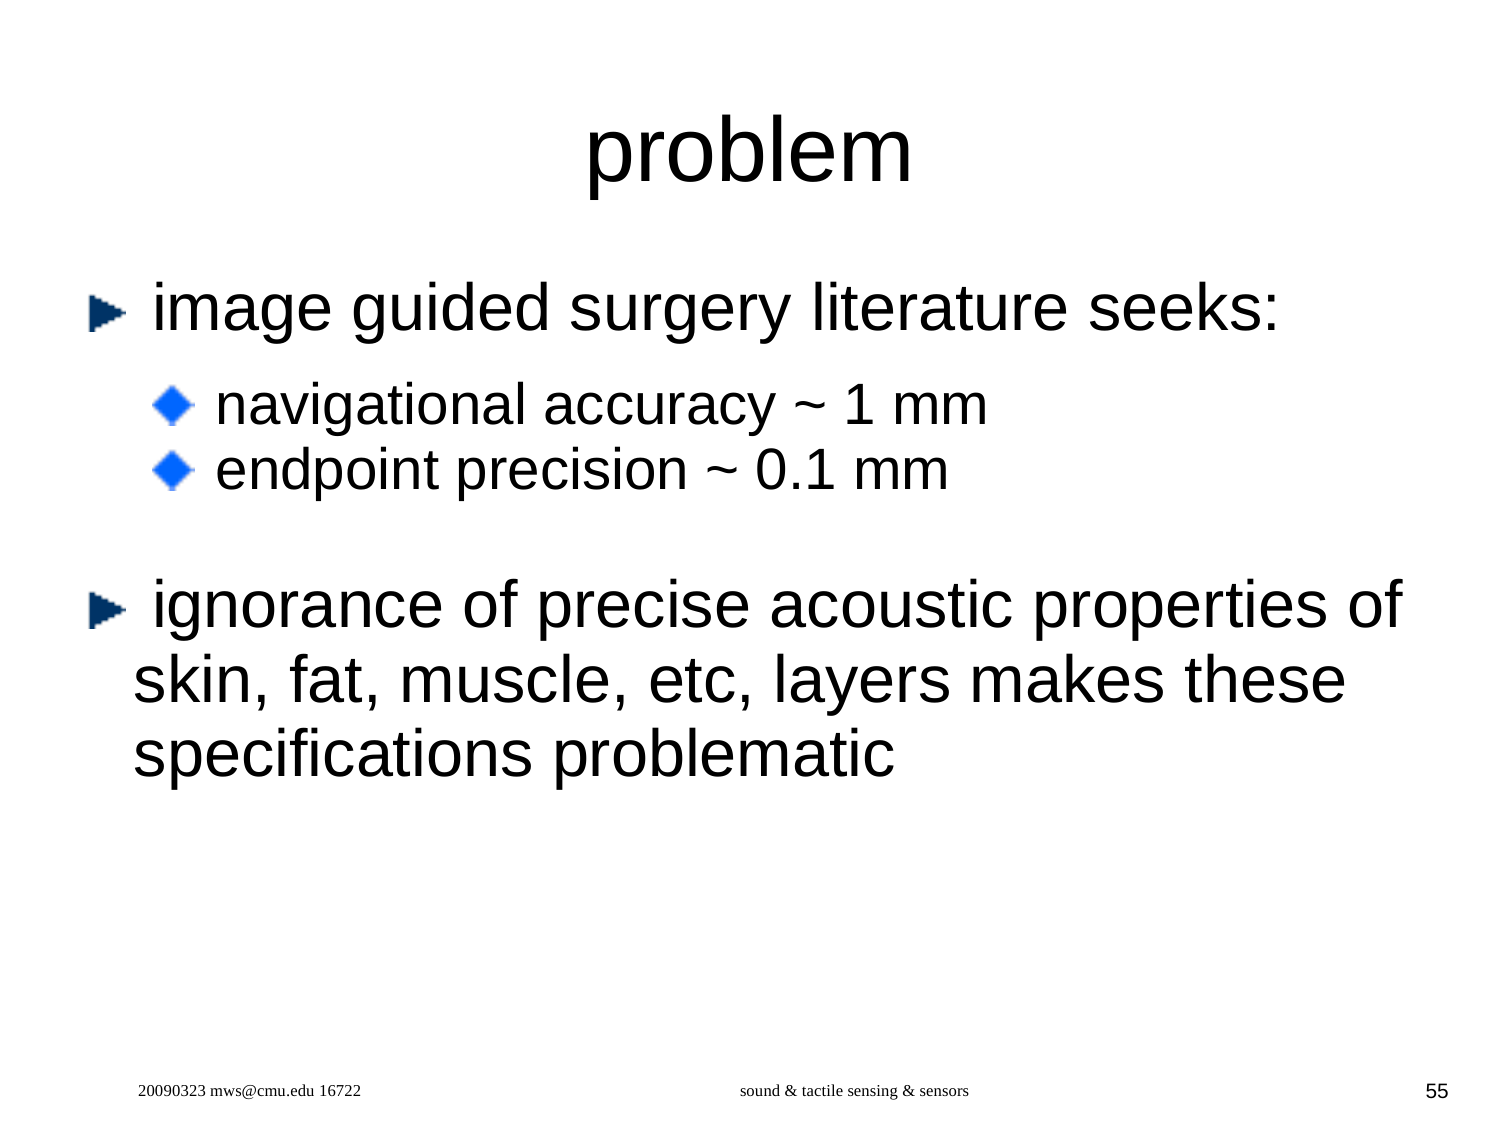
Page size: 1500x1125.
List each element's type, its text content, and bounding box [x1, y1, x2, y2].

list image guided surgery literature seeks: navigational accuracy ~ 1 mm endpoint precision ~ 0.1 mm ignorance of precise acoustic properties of skin, fat, muscle, etc, layers makes these specifications problematic [62, 262, 1426, 863]
title problem [112, 75, 1388, 226]
